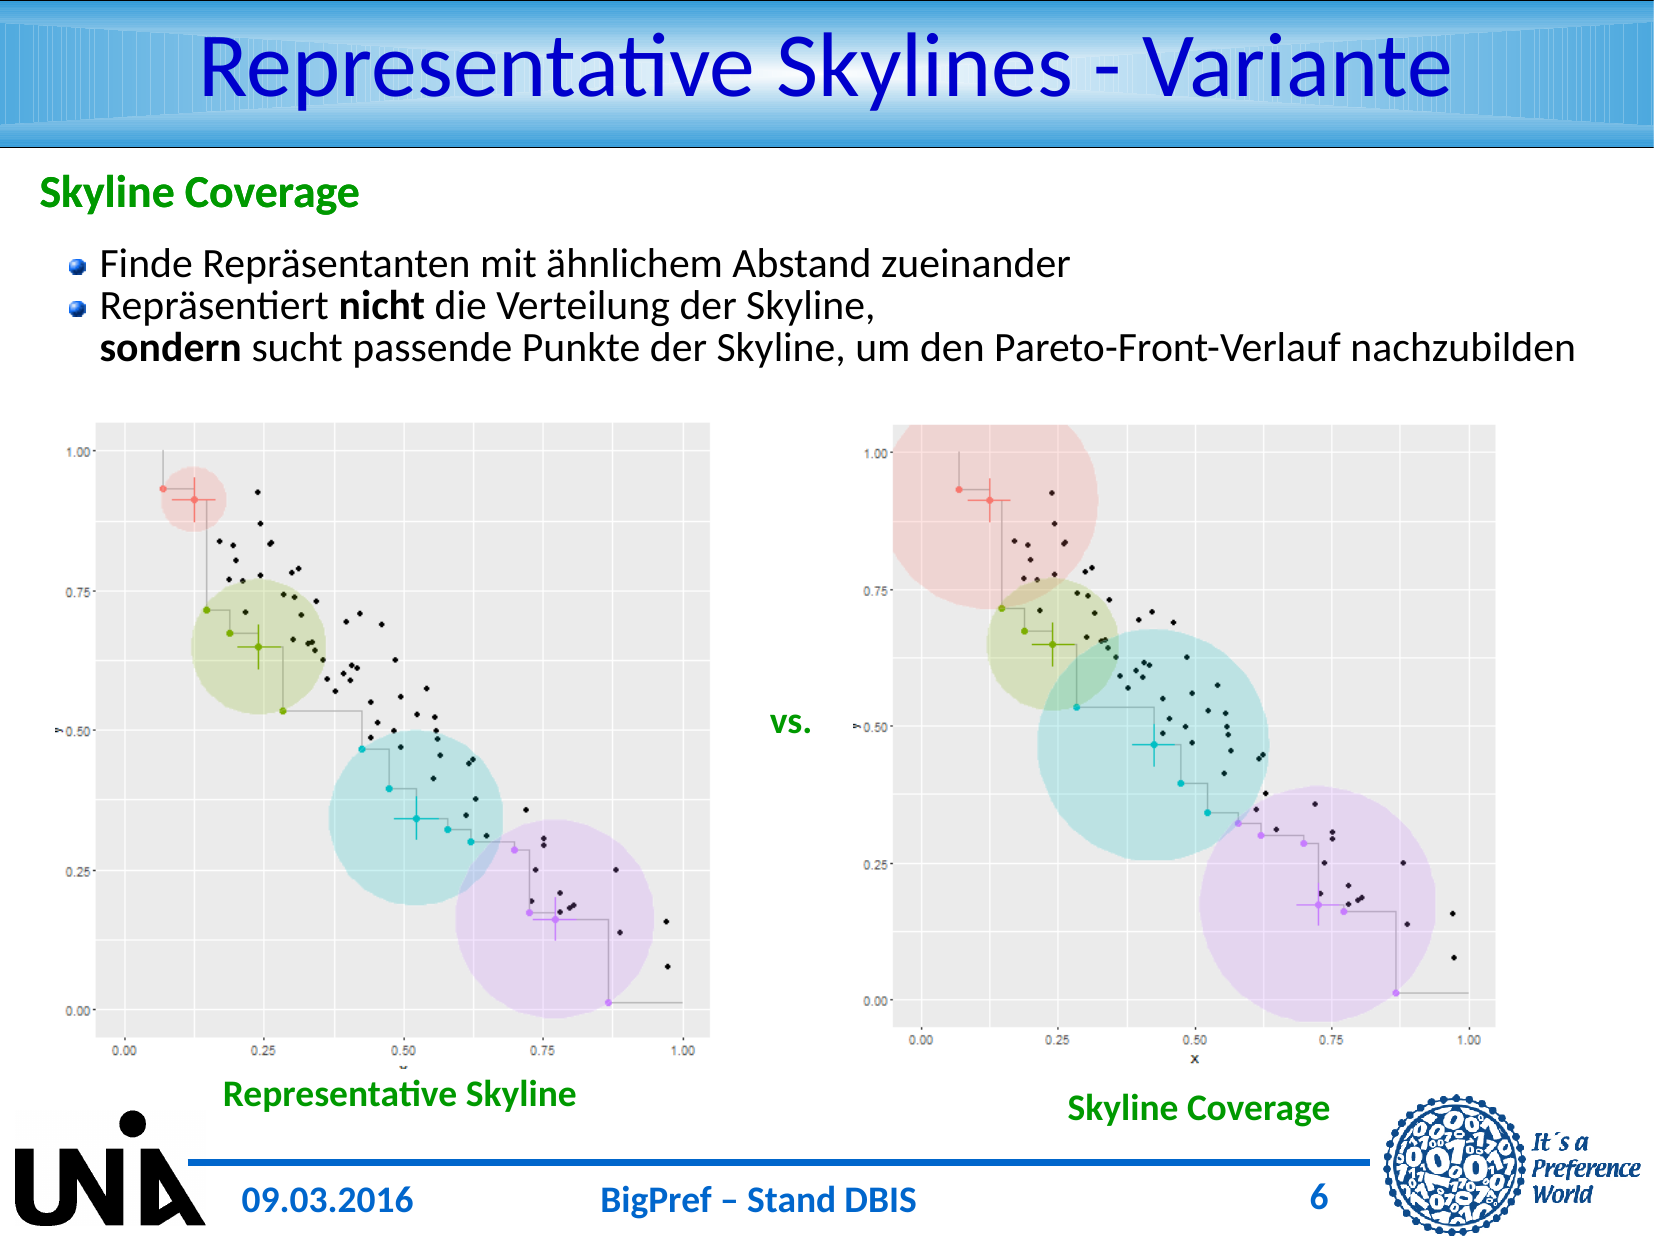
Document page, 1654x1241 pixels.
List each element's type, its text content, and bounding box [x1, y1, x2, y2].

picture [15, 1110, 206, 1226]
picture [1379, 1090, 1646, 1241]
picture [853, 413, 1505, 1070]
text_box Representative Skyline [205, 1067, 788, 1181]
title Representative Skylines - Variante [0, 17, 1654, 130]
text_box Skyline Coverage [24, 166, 807, 237]
text_box vs. [752, 694, 1090, 776]
text_box Finde Repräsentanten mit ähnlichem Abstand zueinander Repräsentiert nicht die Verteilung der Skyline, sondern sucht passende Punkte der Skyline, um den Pareto-Front-Verlauf nachzubilden [55, 238, 1651, 458]
picture [55, 412, 721, 1069]
text_box Skyline Coverage [1050, 1081, 1388, 1163]
